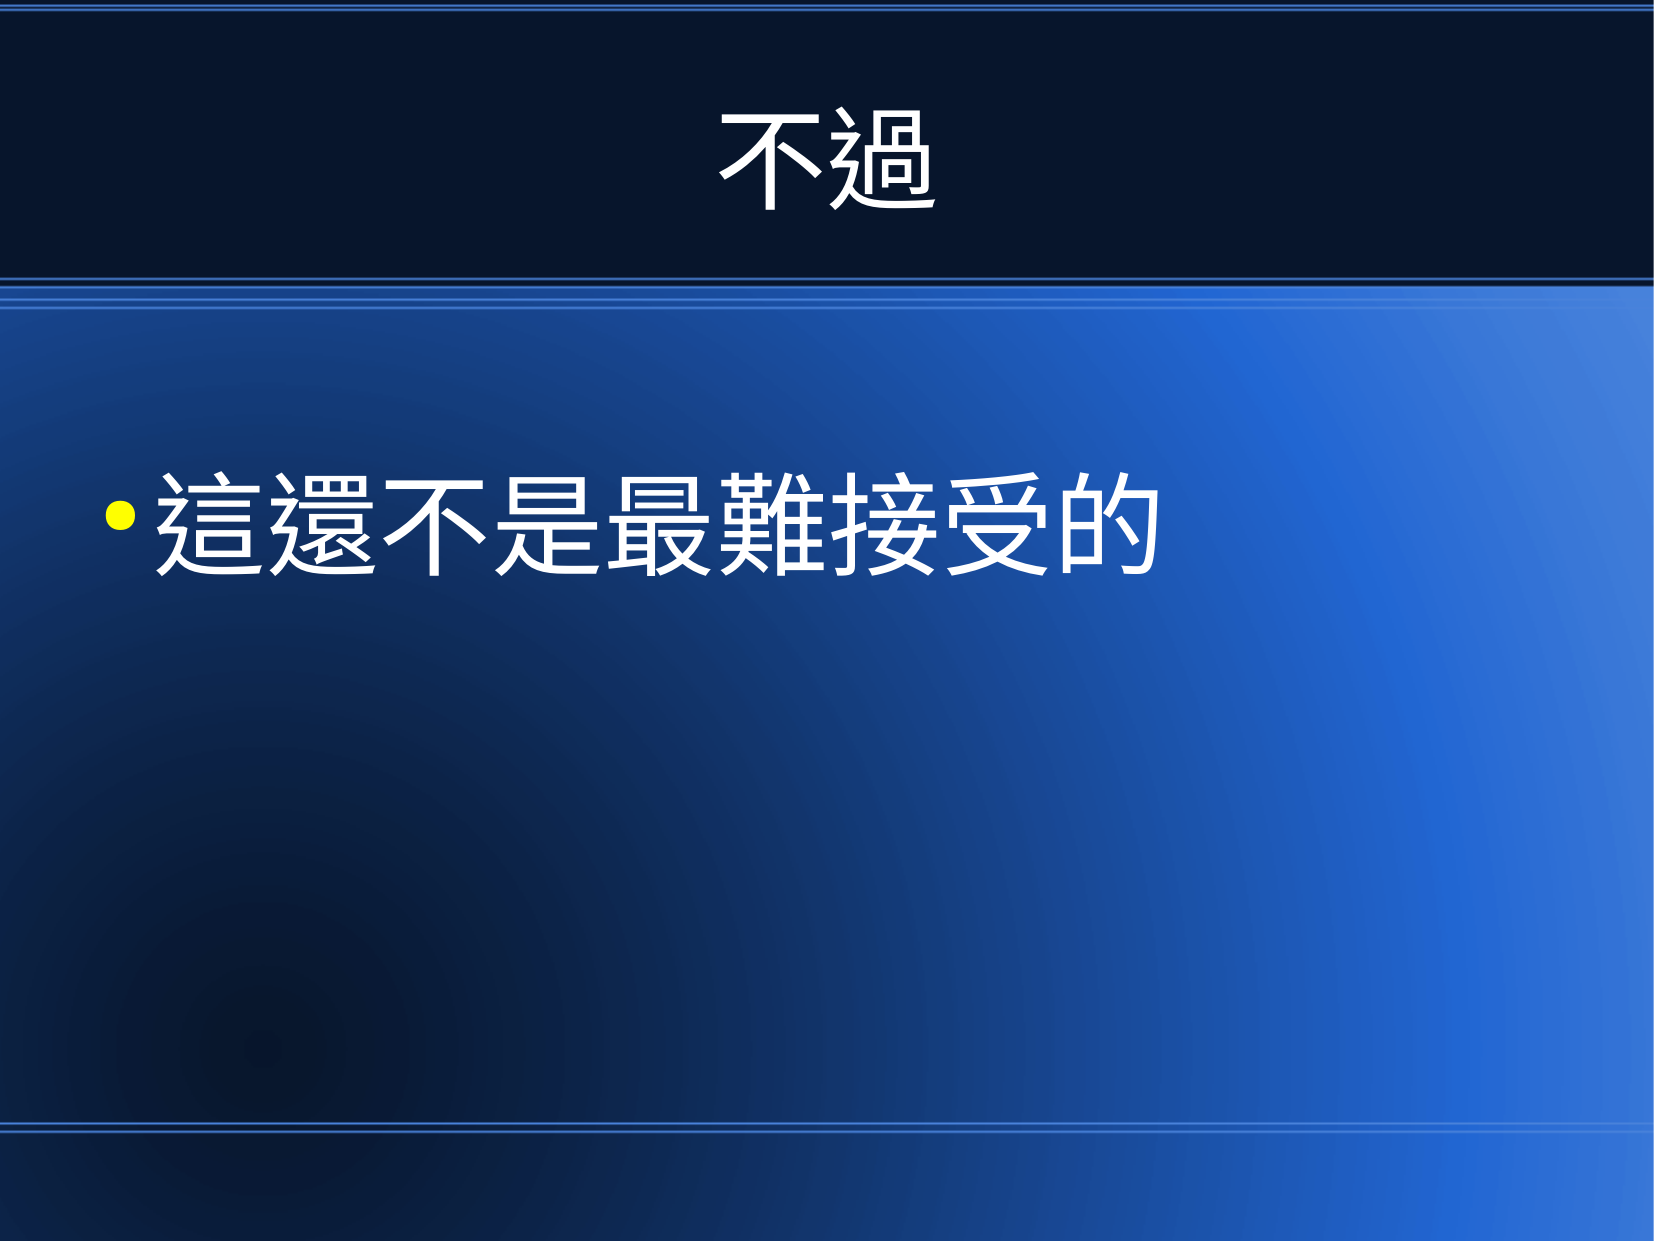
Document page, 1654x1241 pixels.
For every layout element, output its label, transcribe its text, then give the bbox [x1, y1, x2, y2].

title 不過 [82, 49, 1571, 257]
list 這還不是最難接受的 [82, 355, 1571, 1241]
picture [0, 0, 1654, 1241]
